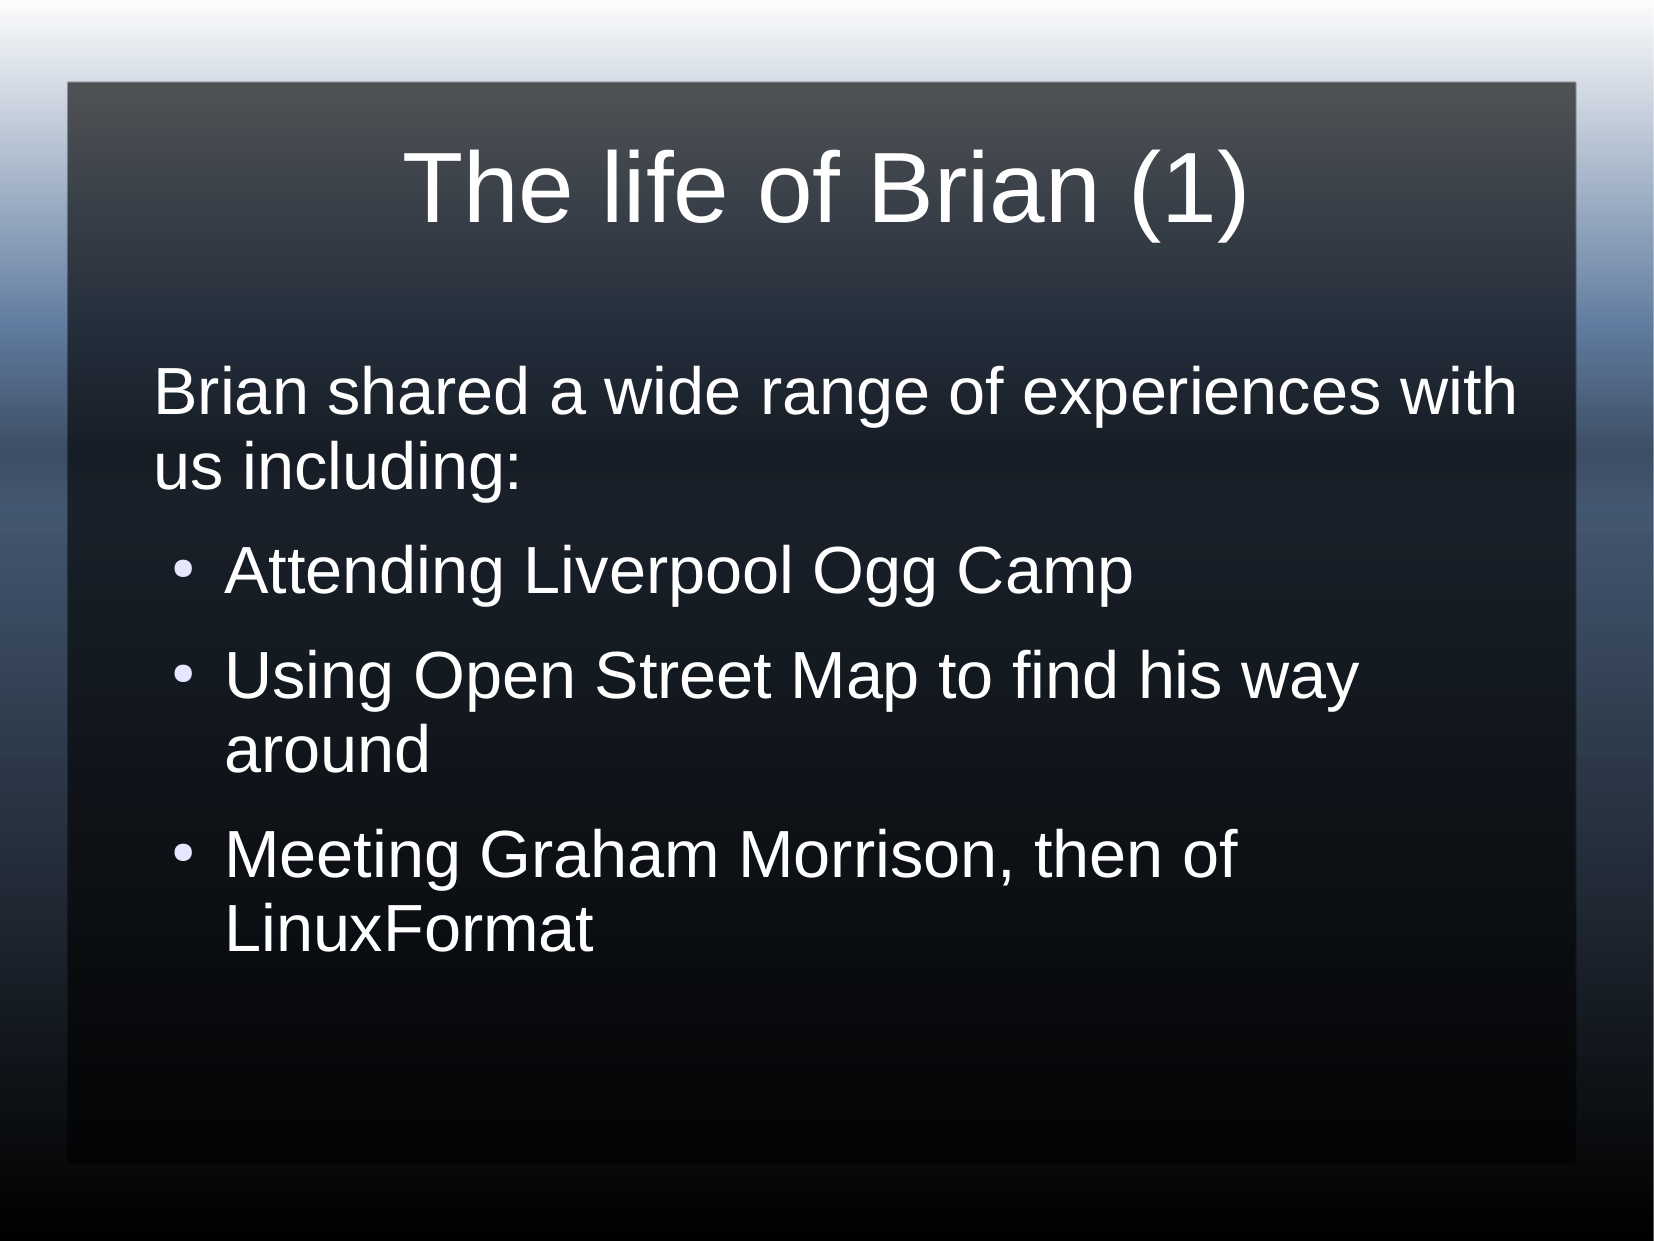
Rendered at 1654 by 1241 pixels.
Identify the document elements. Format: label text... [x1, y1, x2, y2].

list Brian shared a wide range of experiences with us including: Attending Liverpool Ogg Camp Using Open Street Map to find his way around Meeting Graham Morrison, then of LinuxFormat [82, 354, 1571, 1114]
title The life of Brian (1) [82, 84, 1571, 292]
picture [0, 0, 1654, 1241]
